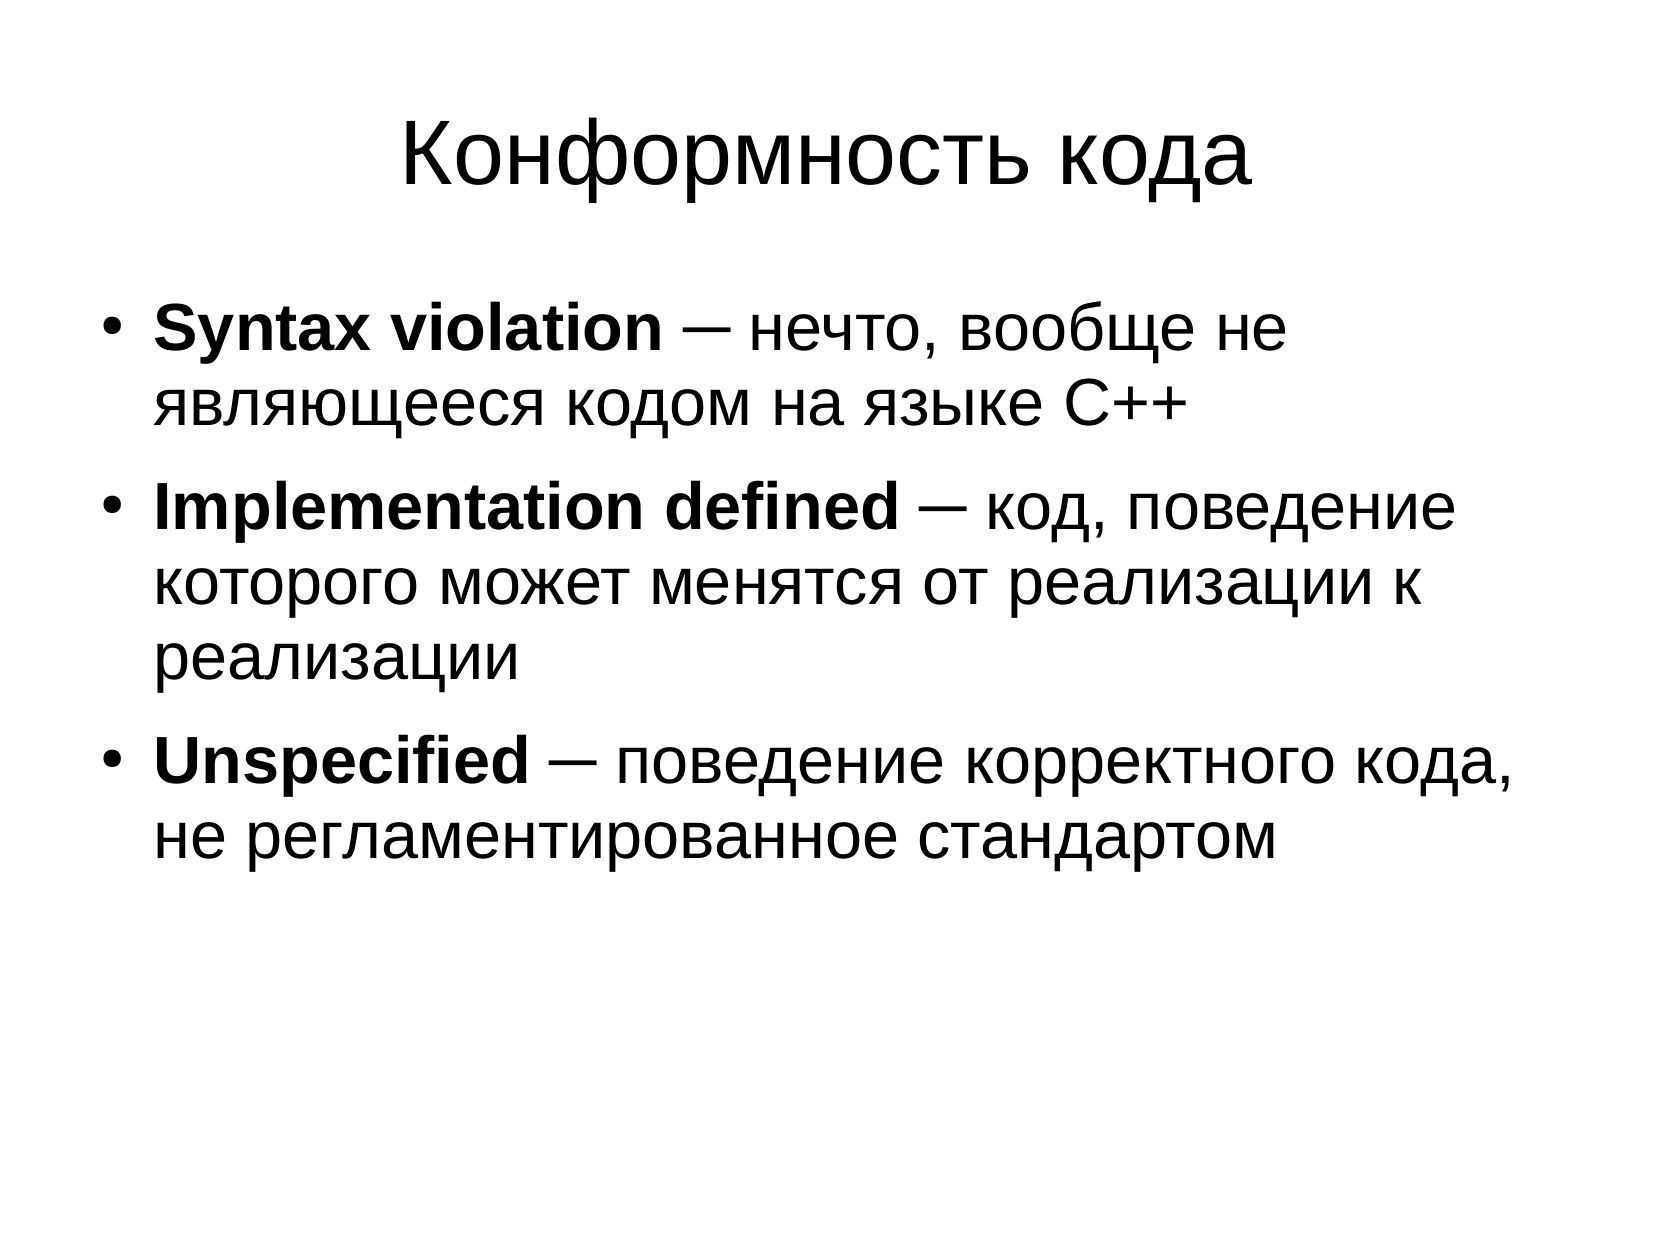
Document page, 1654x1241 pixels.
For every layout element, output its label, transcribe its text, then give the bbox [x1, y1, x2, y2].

title Конформность кода [82, 49, 1571, 257]
list Syntax violation ─ нечто, вообще не являющееся кодом на языке C++ Implementation defined ─ код, поведение которого может менятся от реализации к реализации Unspecified ─ поведение корректного кода, не регламентированное стандартом [82, 290, 1571, 1171]
